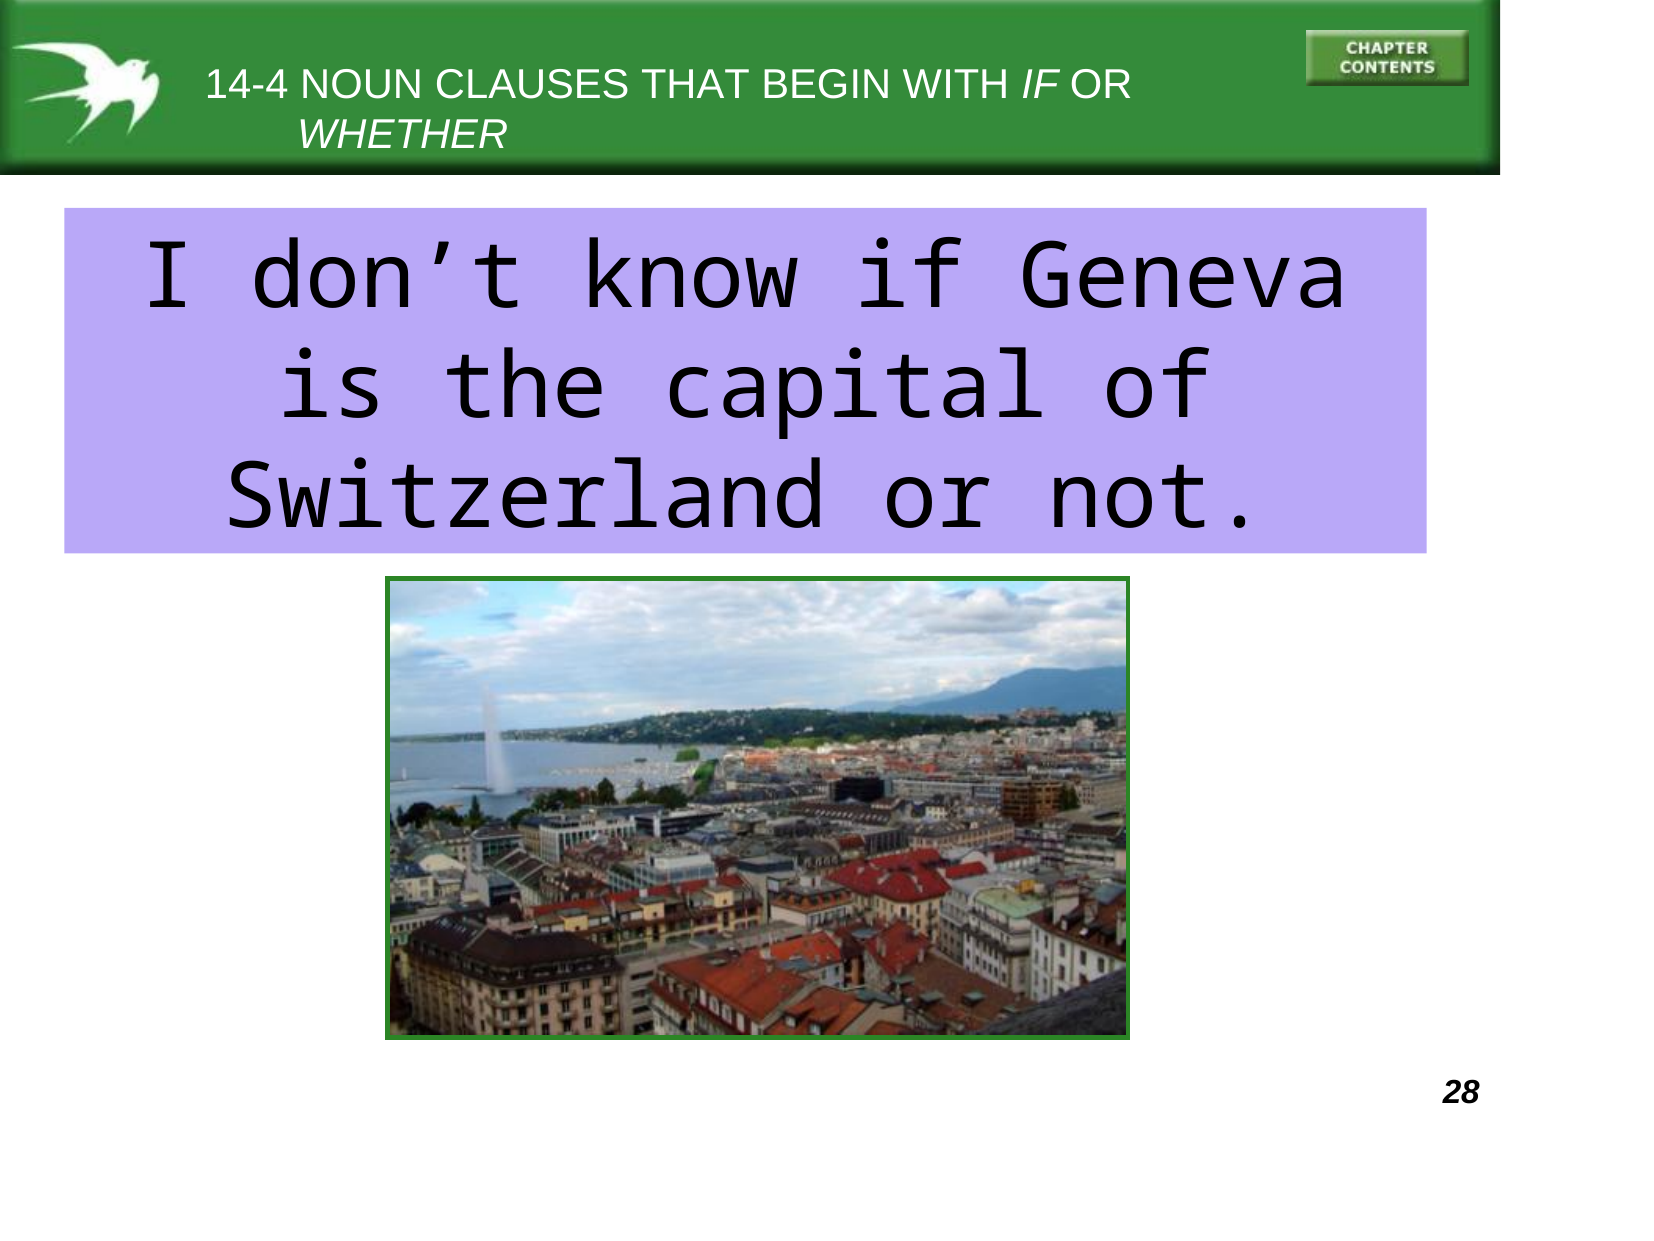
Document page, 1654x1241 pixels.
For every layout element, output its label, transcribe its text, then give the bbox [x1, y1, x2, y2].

picture [389, 580, 1126, 1036]
text_box I don’t know if Geneva is the capital of Switzerland or not. [64, 207, 1427, 554]
picture [0, 0, 1500, 175]
text_box 14-4 NOUN CLAUSES THAT BEGIN WITH IF OR WHETHER [190, 49, 1363, 165]
